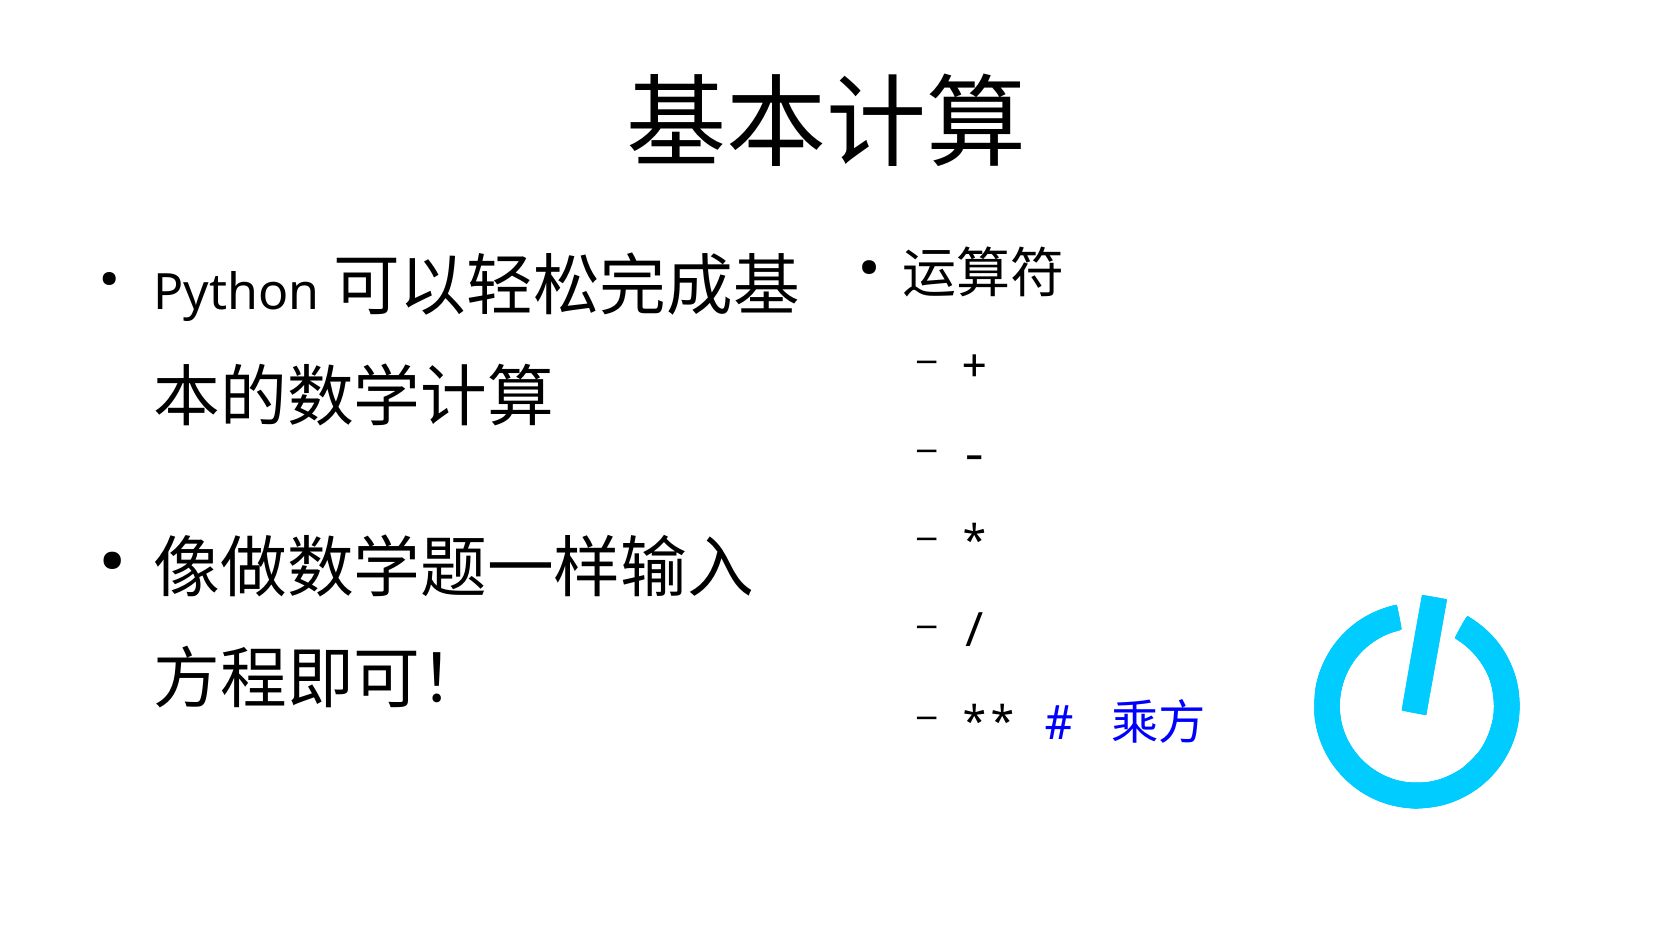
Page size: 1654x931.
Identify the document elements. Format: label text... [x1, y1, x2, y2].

list 像做数学题一样输入方程即可！ [82, 499, 809, 757]
title 基本计算 [82, 37, 1571, 193]
list Python可以轻松完成基本的数学计算 [82, 217, 809, 475]
list 运算符 + - * / ** # 乘方 [845, 217, 1572, 758]
